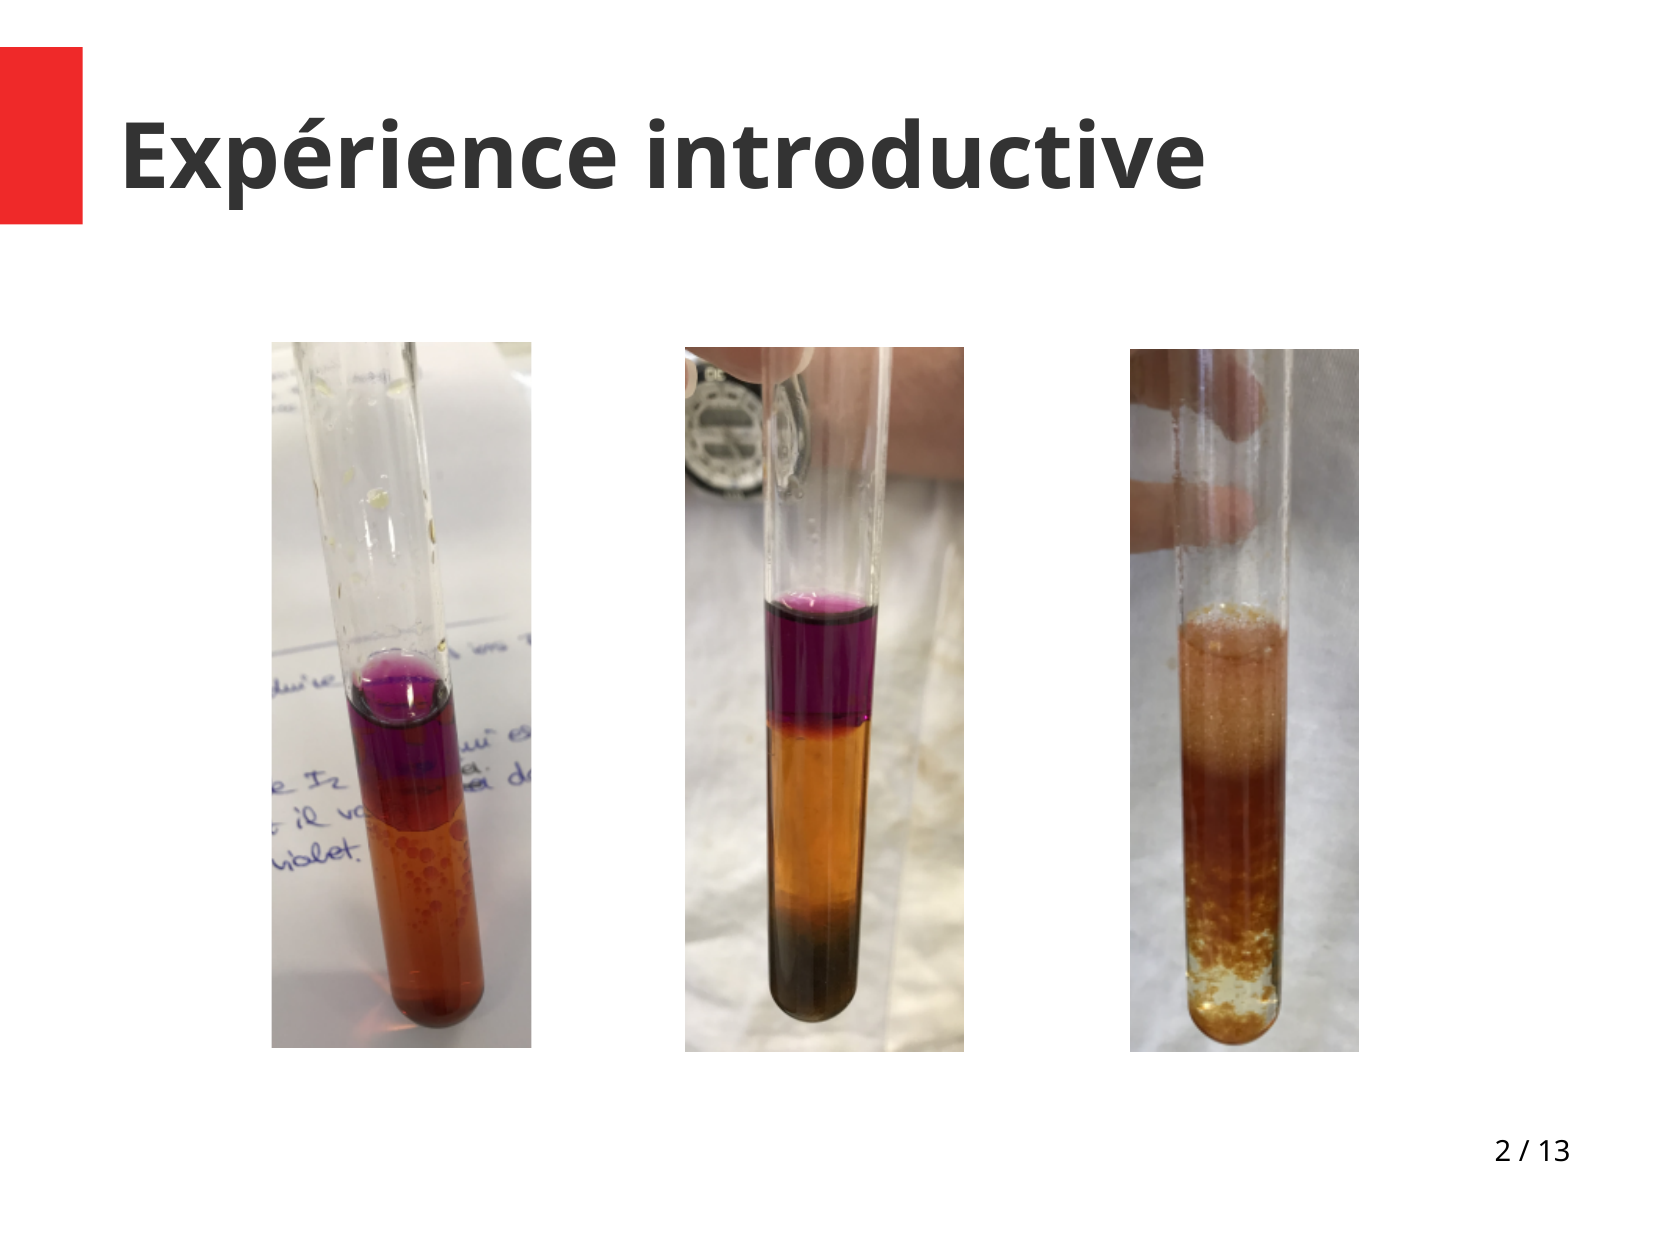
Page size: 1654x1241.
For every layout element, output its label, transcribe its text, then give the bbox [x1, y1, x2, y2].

picture [1130, 349, 1359, 1052]
picture [271, 342, 532, 1048]
picture [685, 347, 964, 1052]
title Expérience introductive [118, 49, 1571, 257]
